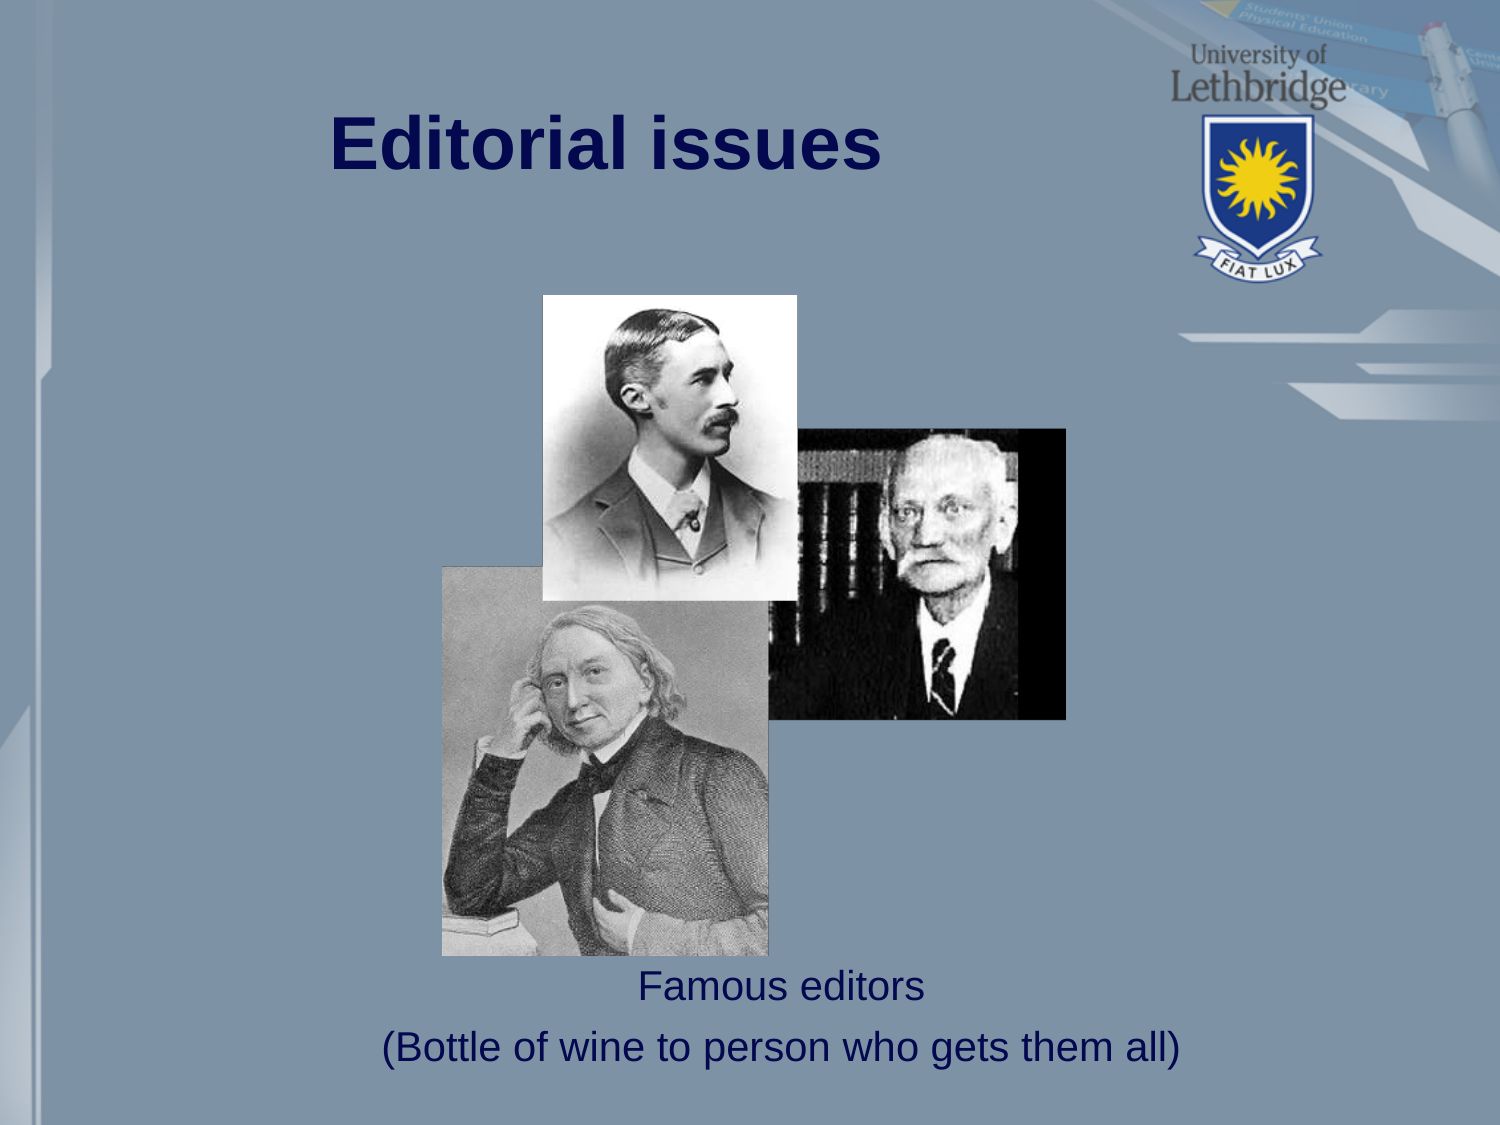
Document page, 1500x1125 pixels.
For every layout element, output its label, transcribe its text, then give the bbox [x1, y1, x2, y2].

list Famous editors (Bottle of wine to person who gets them all) [116, 962, 1447, 1082]
title Editorial issues [75, 46, 1138, 242]
picture [0, 0, 1500, 1125]
